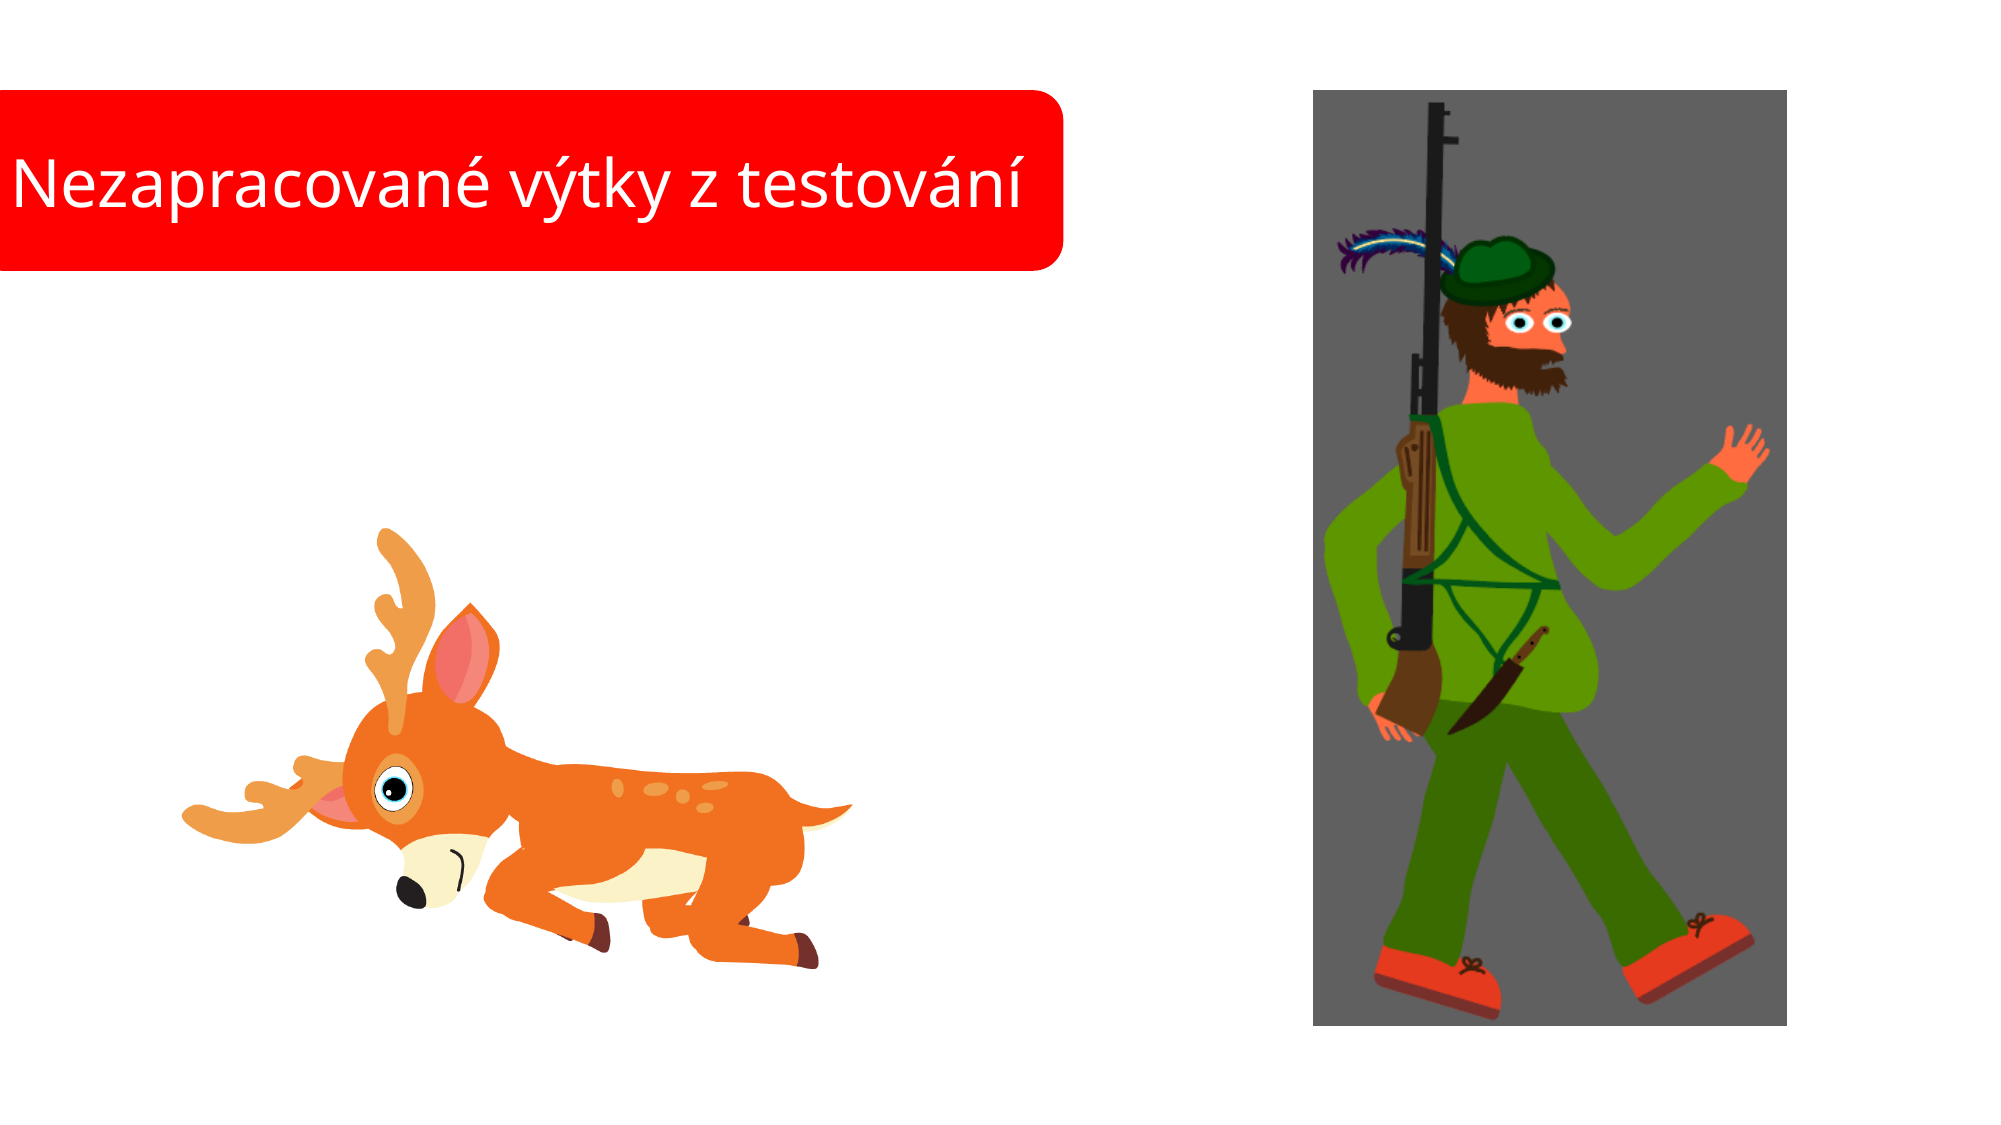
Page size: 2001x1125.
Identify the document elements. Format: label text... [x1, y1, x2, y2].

text_box Nezapracované výtky z testování [0, 90, 1064, 271]
picture [1313, 90, 1787, 1026]
picture [172, 523, 863, 980]
